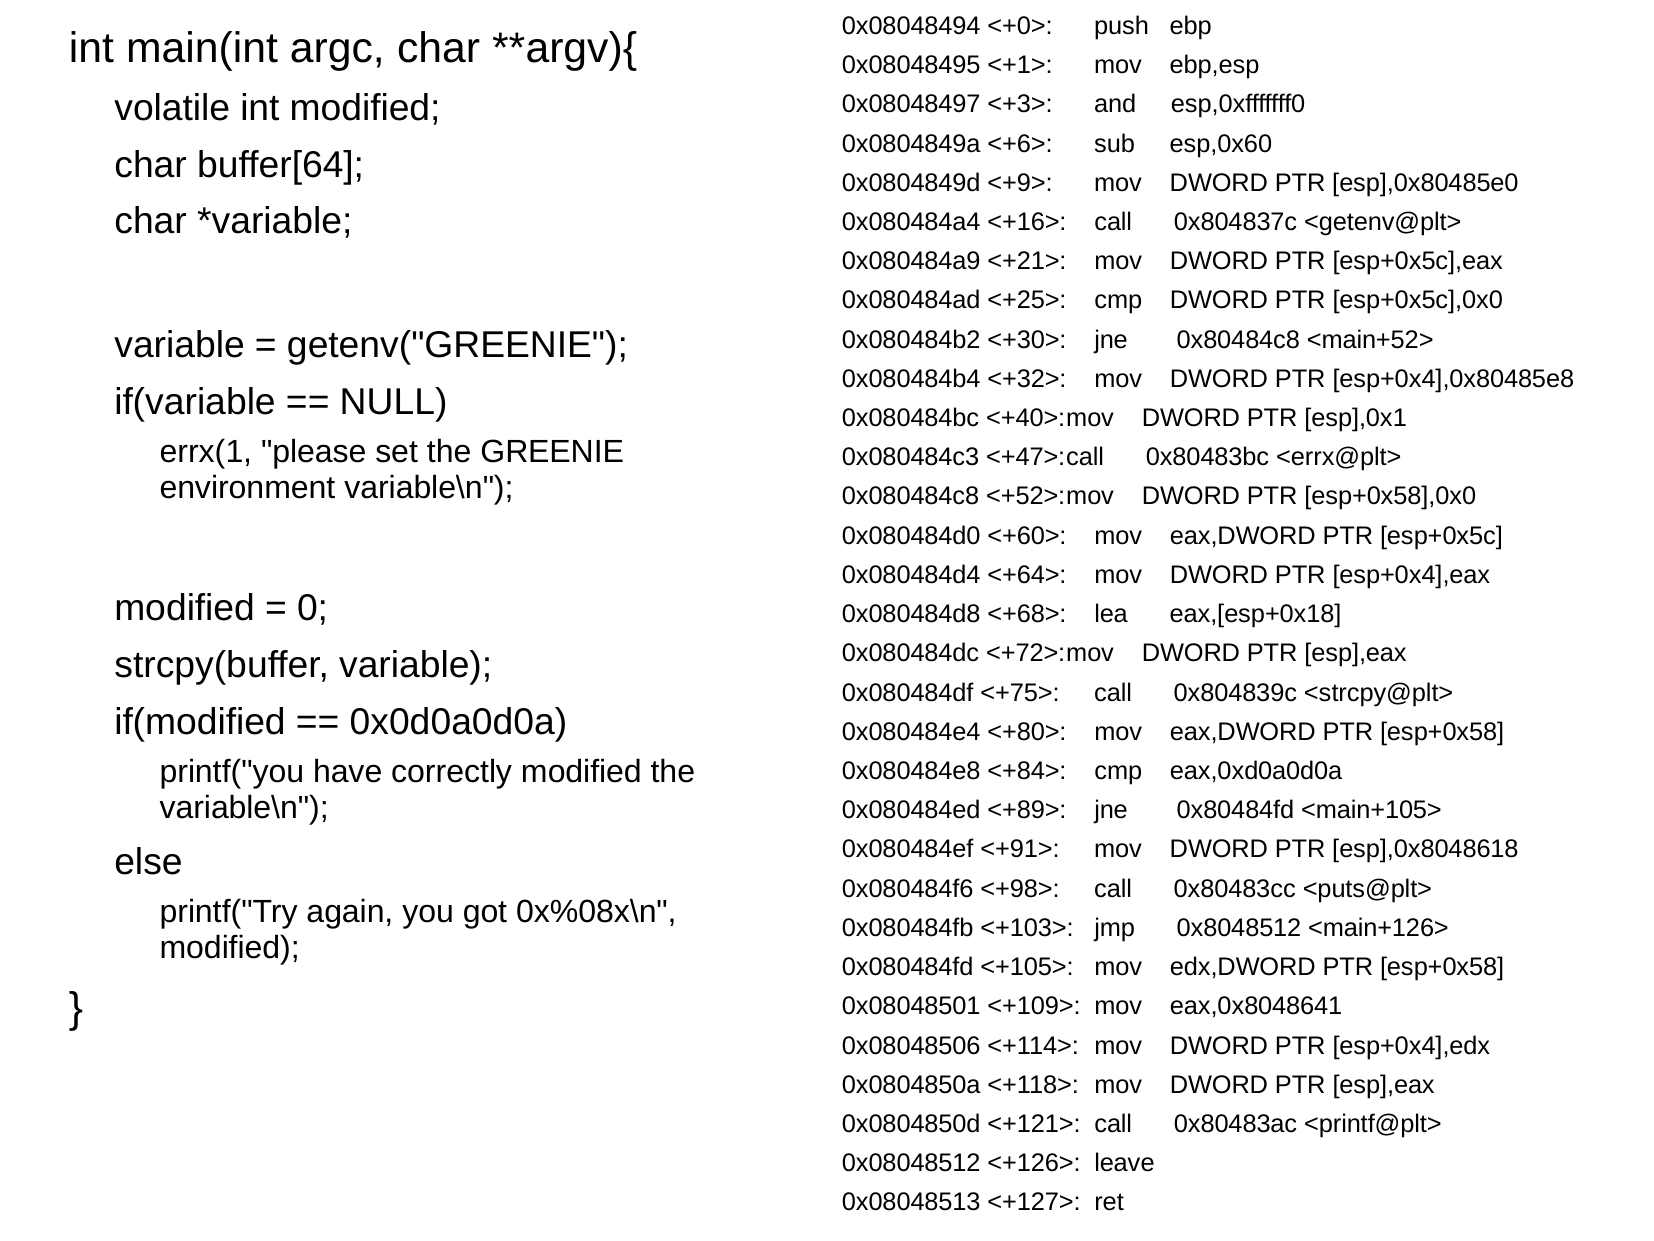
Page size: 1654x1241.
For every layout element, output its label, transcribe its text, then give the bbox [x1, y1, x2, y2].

list int main(int argc, char **argv){ volatile int modified; char buffer[64]; char *variable; variable = getenv("GREENIE"); if(variable == NULL) errx(1, "please set the GREENIE environment variable\n"); modified = 0; strcpy(buffer, variable); if(modified == 0x0d0a0d0a) printf("you have correctly modified the variable\n"); else printf("Try again, you got 0x%08x\n", modified); } [23, 23, 798, 1040]
list 0x08048494 <+0>: push ebp 0x08048495 <+1>: mov ebp,esp 0x08048497 <+3>: and esp,0xfffffff0 0x0804849a <+6>: sub esp,0x60 0x0804849d <+9>: mov DWORD PTR [esp],0x80485e0 0x080484a4 <+16>: call 0x804837c <getenv@plt> 0x080484a9 <+21>: mov DWORD PTR [esp+0x5c],eax 0x080484ad <+25>: cmp DWORD PTR [esp+0x5c],0x0 0x080484b2 <+30>: jne 0x80484c8 <main+52> 0x080484b4 <+32>: mov DWORD PTR [esp+0x4],0x80485e8 0x080484bc <+40>: mov DWORD PTR [esp],0x1 0x080484c3 <+47>: call 0x80483bc <errx@plt> 0x080484c8 <+52>: mov DWORD PTR [esp+0x58],0x0 0x080484d0 <+60>: mov eax,DWORD PTR [esp+0x5c] 0x080484d4 <+64>: mov DWORD PTR [esp+0x4],eax 0x080484d8 <+68>: lea eax,[esp+0x18] 0x080484dc <+72>: mov DWORD PTR [esp],eax 0x080484df <+75>: call 0x804839c <strcpy@plt> 0x080484e4 <+80>: mov eax,DWORD PTR [esp+0x58] 0x080484e8 <+84>: cmp eax,0xd0a0d0a 0x080484ed <+89>: jne 0x80484fd <main+105> 0x080484ef <+91>: mov DWORD PTR [esp],0x8048618 0x080484f6 <+98>: call 0x80483cc <puts@plt> 0x080484fb <+103>: jmp 0x8048512 <main+126> 0x080484fd <+105>: mov edx,DWORD PTR [esp+0x58] 0x08048501 <+109>: mov eax,0x8048641 0x08048506 <+114>: mov DWORD PTR [esp+0x4],edx 0x0804850a <+118>: mov DWORD PTR [esp],eax 0x0804850d <+121>: call 0x80483ac <printf@plt> 0x08048512 <+126>: leave 0x08048513 <+127>: ret [814, 11, 1630, 1229]
